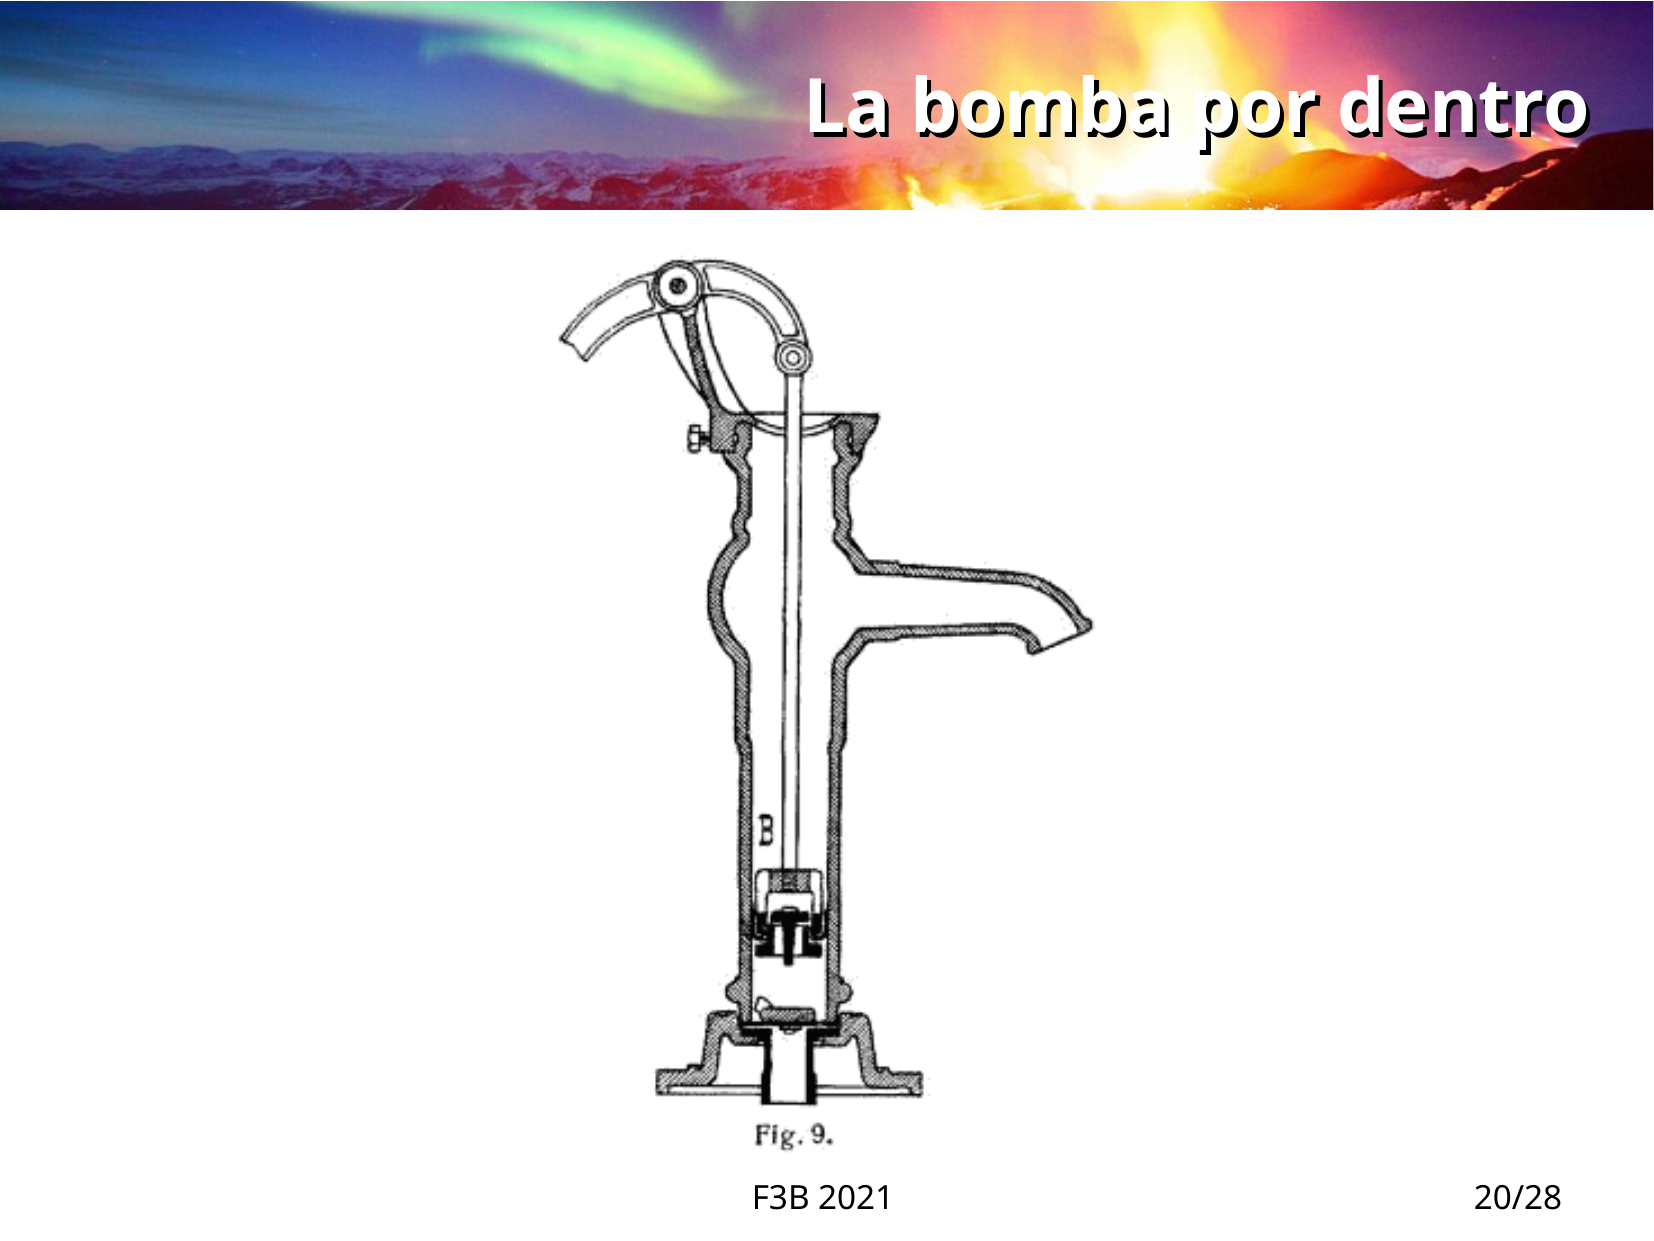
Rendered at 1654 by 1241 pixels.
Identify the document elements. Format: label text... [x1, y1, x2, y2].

picture [555, 254, 1095, 1156]
title La bomba por dentro [45, 15, 1606, 191]
picture [0, 1, 1654, 210]
